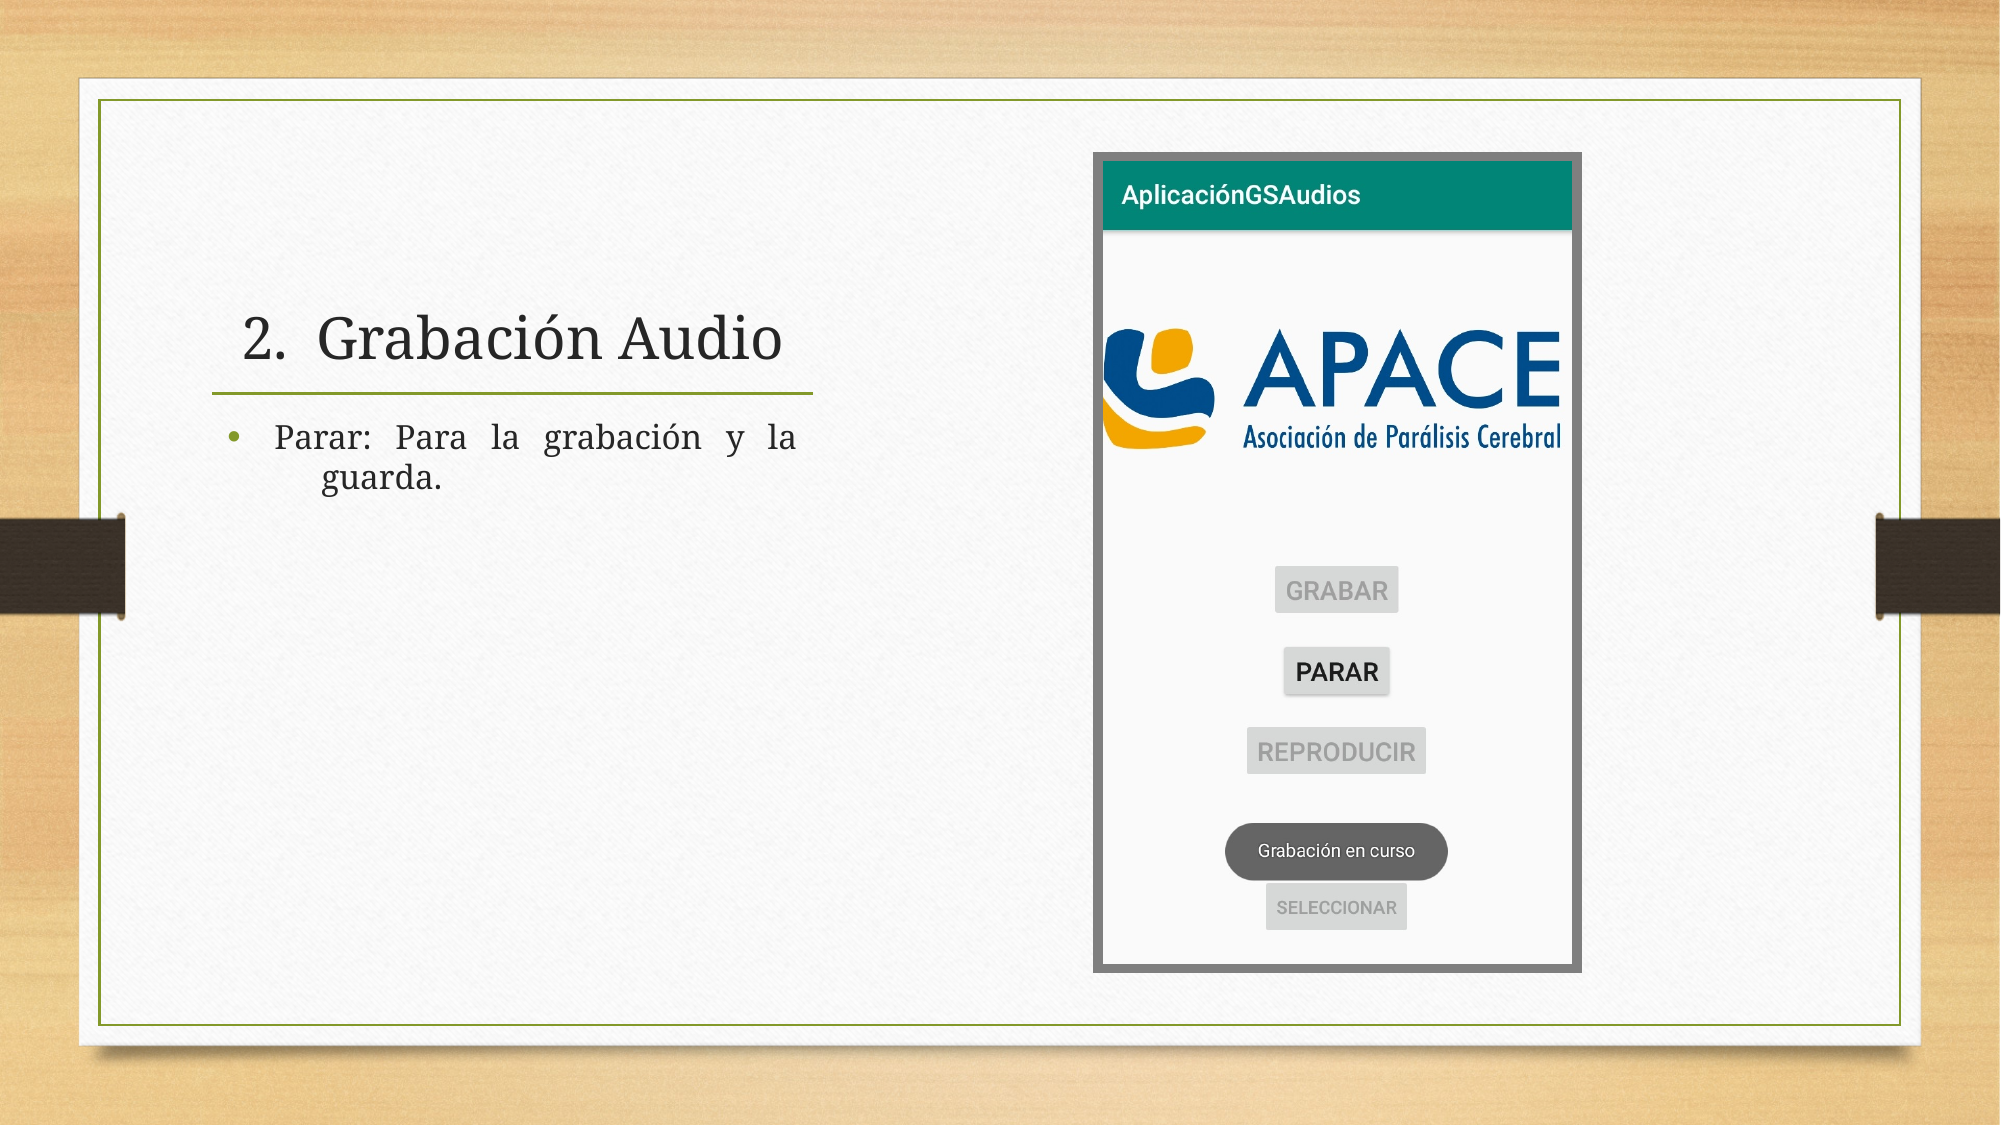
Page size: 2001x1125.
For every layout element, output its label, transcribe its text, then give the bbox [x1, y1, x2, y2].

list Parar: Para la grabación y la guarda. [212, 409, 813, 964]
title 2. Grabación Audio [212, 161, 813, 379]
picture [0, 0, 2000, 1125]
